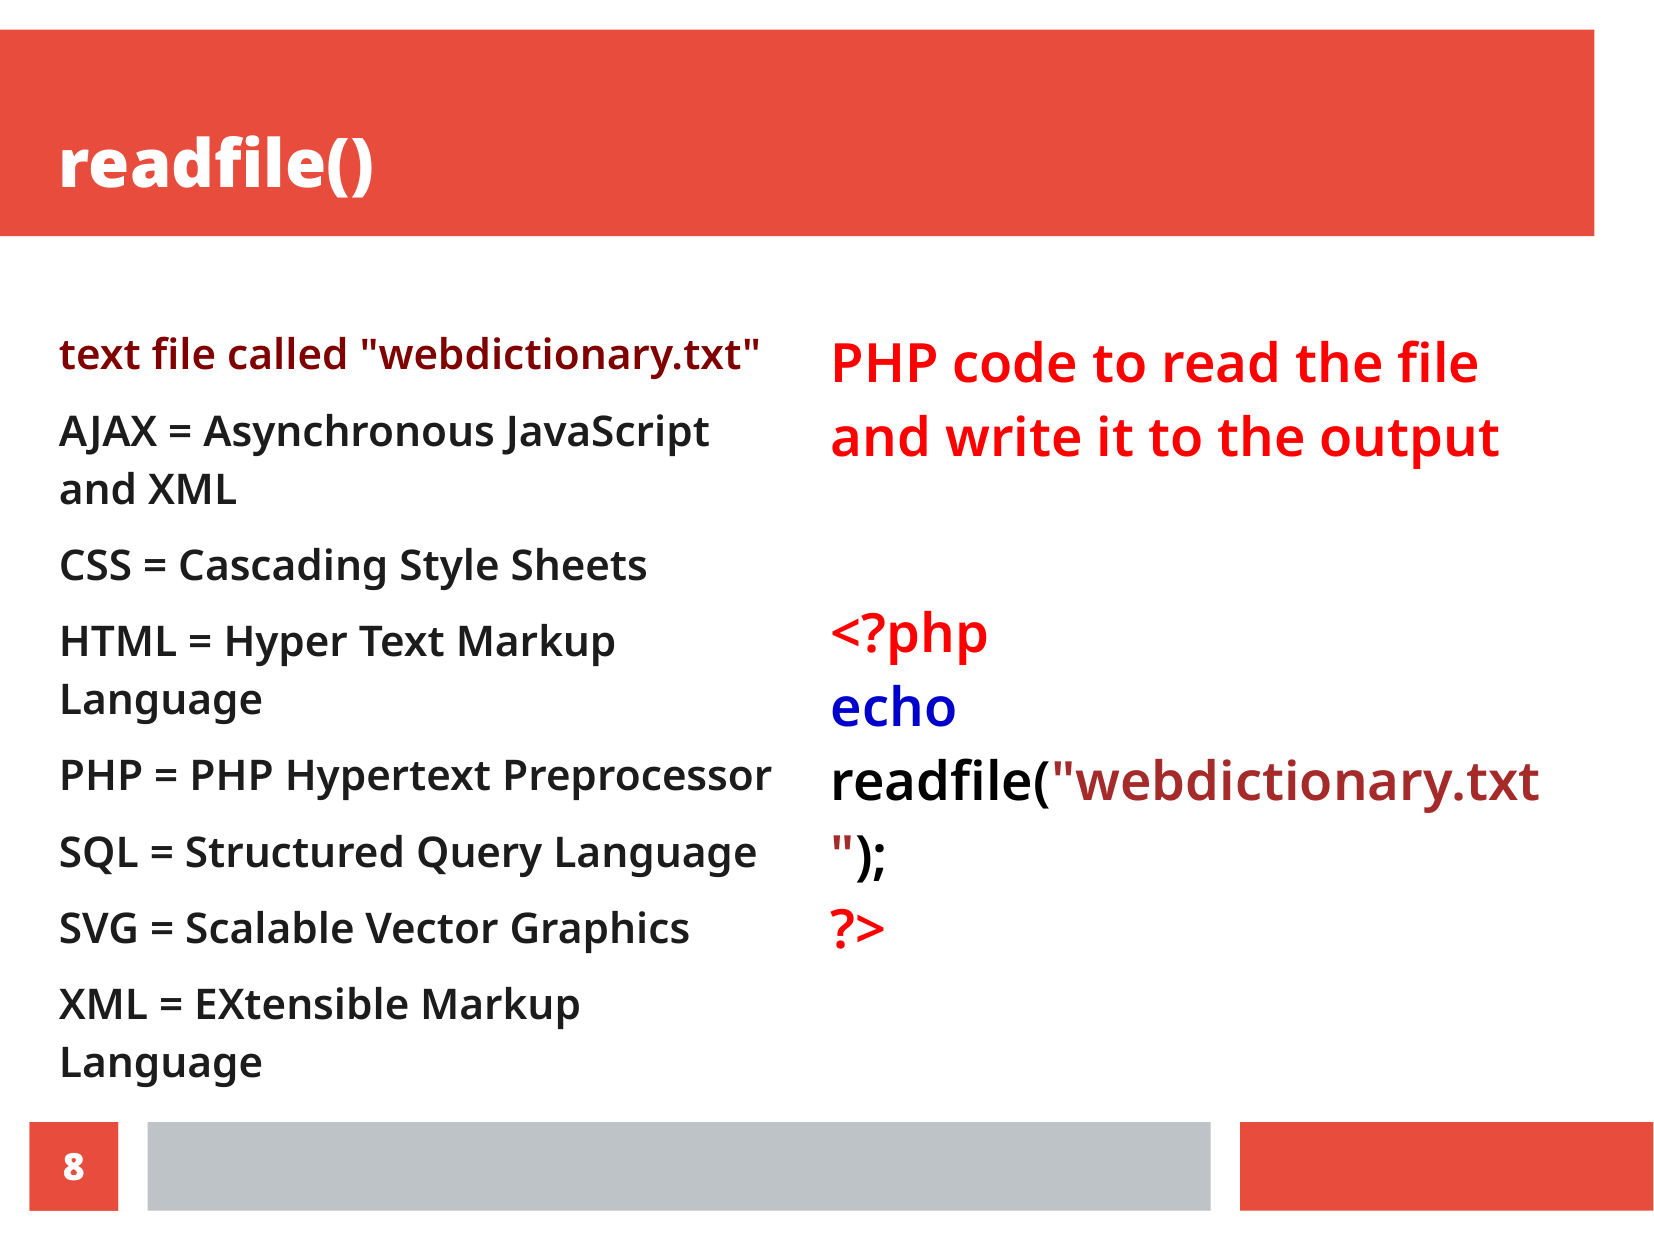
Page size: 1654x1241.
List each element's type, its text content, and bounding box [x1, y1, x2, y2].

title readfile() [59, 59, 1595, 207]
list text file called "webdictionary.txt" AJAX = Asynchronous JavaScript and XML CSS = Cascading Style Sheets HTML = Hyper Text Markup Language PHP = PHP Hypertext Preprocessor SQL = Structured Query Language SVG = Scalable Vector Graphics XML = EXtensible Markup Language [59, 324, 794, 1093]
list PHP code to read the file and write it to the output <?php echo readfile("webdictionary.txt"); ?> [830, 324, 1566, 1093]
